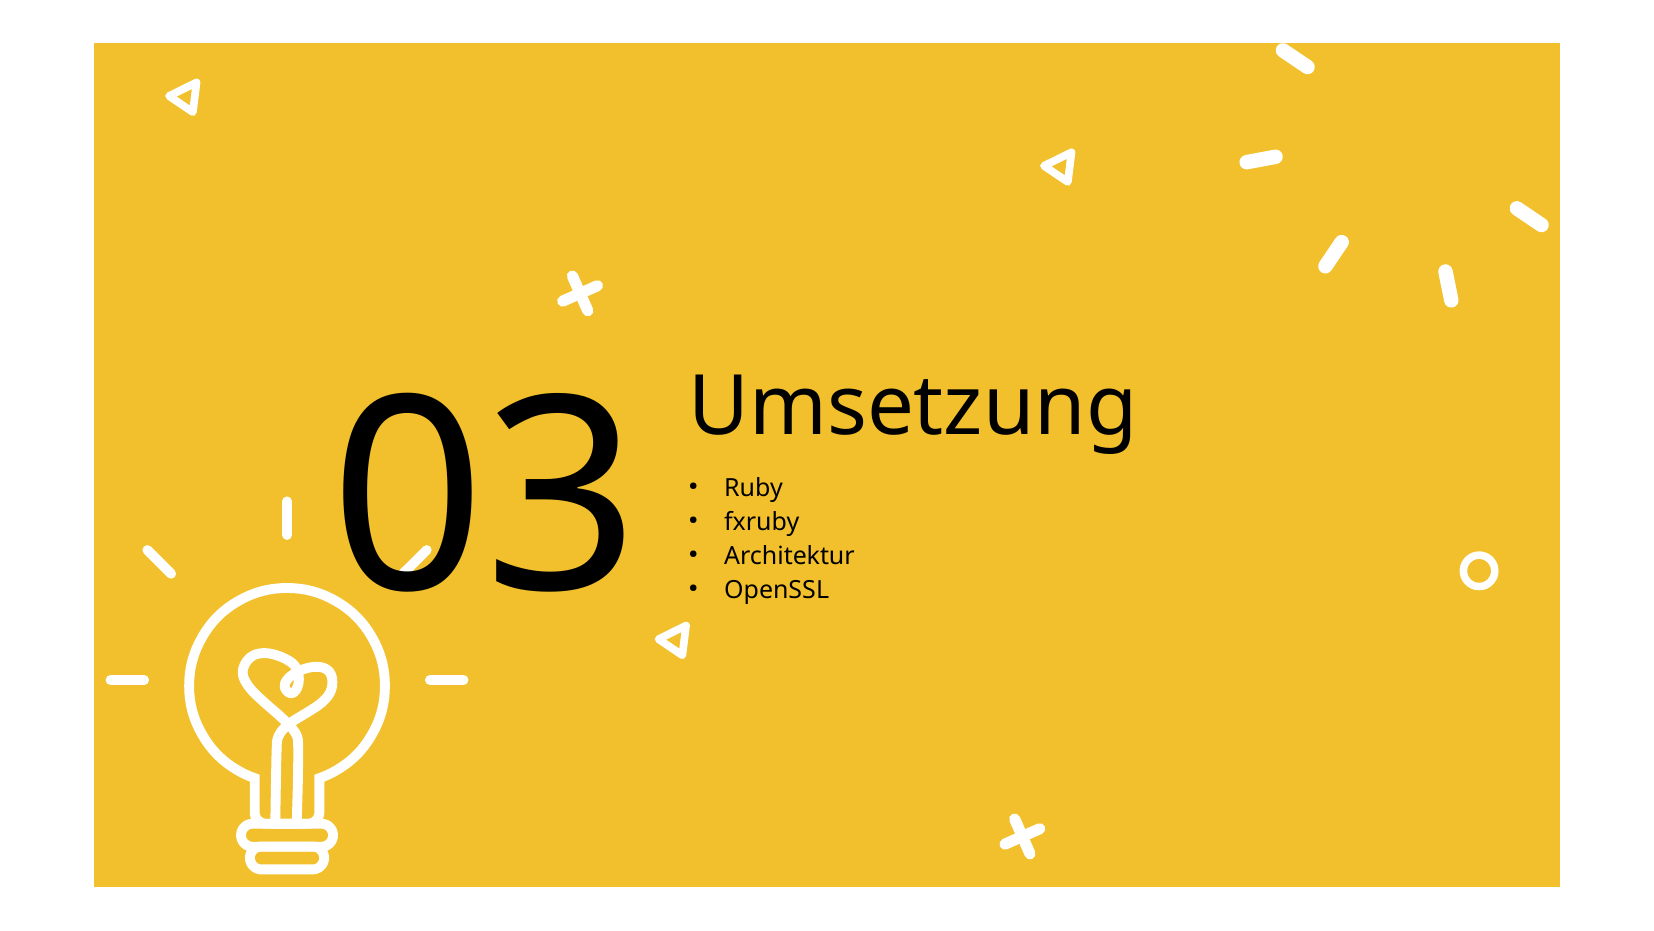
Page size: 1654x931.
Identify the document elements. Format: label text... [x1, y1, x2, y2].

title Umsetzung [688, 345, 1409, 459]
title 03 [330, 300, 676, 669]
text_box Ruby fxruby Architektur OpenSSL [688, 479, 1349, 597]
